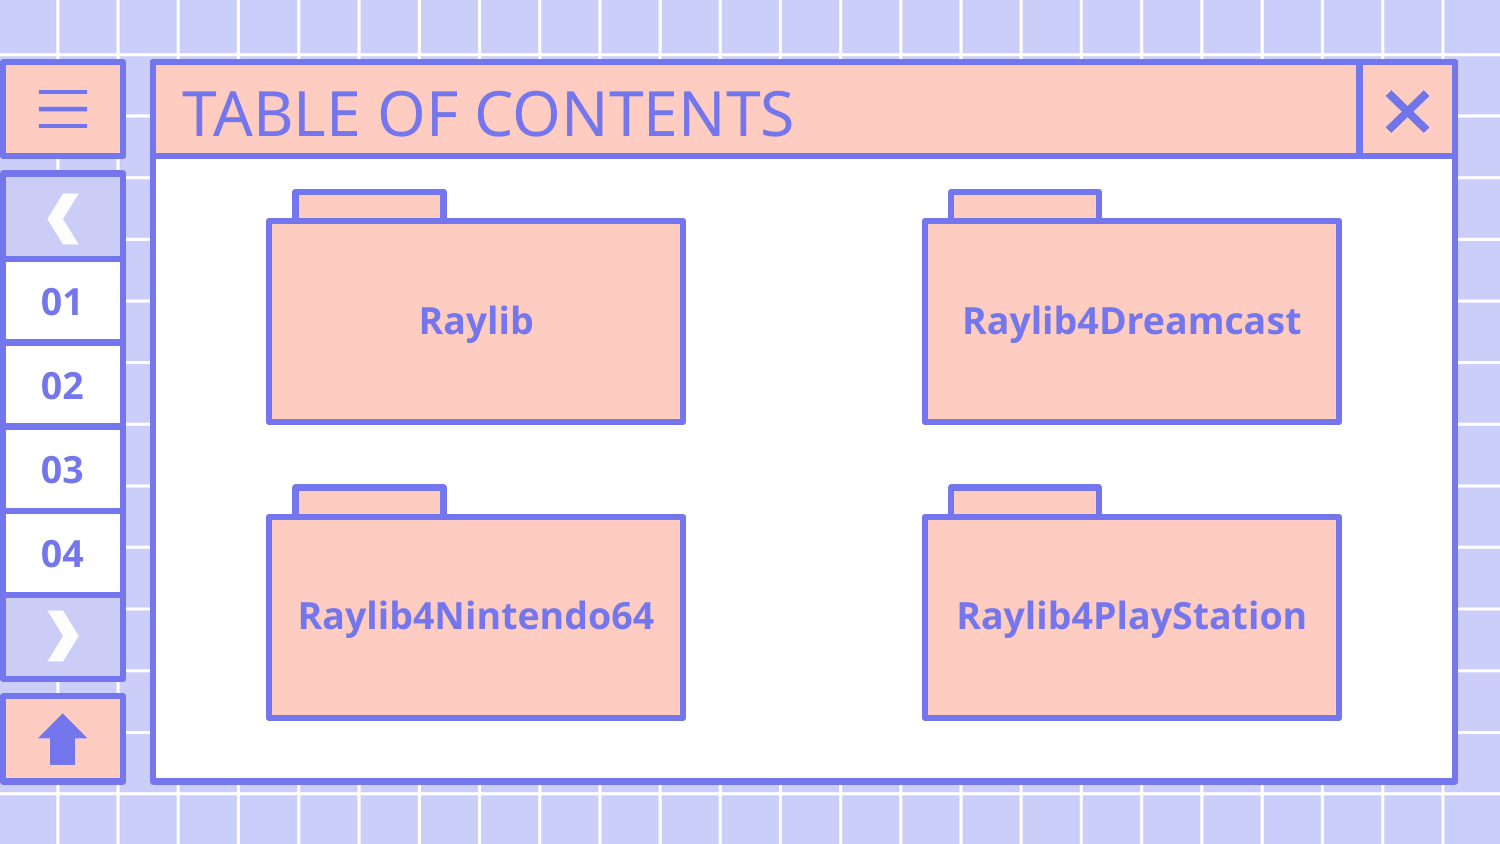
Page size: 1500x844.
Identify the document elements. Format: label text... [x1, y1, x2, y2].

title TABLE OF CONTENTS [182, 64, 1318, 159]
text_box 01 [20, 281, 104, 319]
text_box 02 [20, 365, 104, 403]
text_box 04 [20, 533, 104, 572]
text_box [924, 487, 1340, 718]
picture [38, 610, 88, 662]
subtitle Raylib4Dreamcast [953, 281, 1311, 359]
subtitle Raylib4PlayStation [953, 576, 1311, 654]
text_box [268, 487, 684, 718]
text_box 03 [20, 449, 104, 487]
picture [38, 193, 88, 245]
picture [37, 713, 87, 765]
picture [0, 0, 1500, 844]
subtitle Raylib [297, 281, 655, 359]
text_box [268, 191, 684, 422]
picture [38, 90, 88, 128]
subtitle Raylib4Nintendo64 [297, 576, 655, 654]
text_box [924, 191, 1340, 422]
